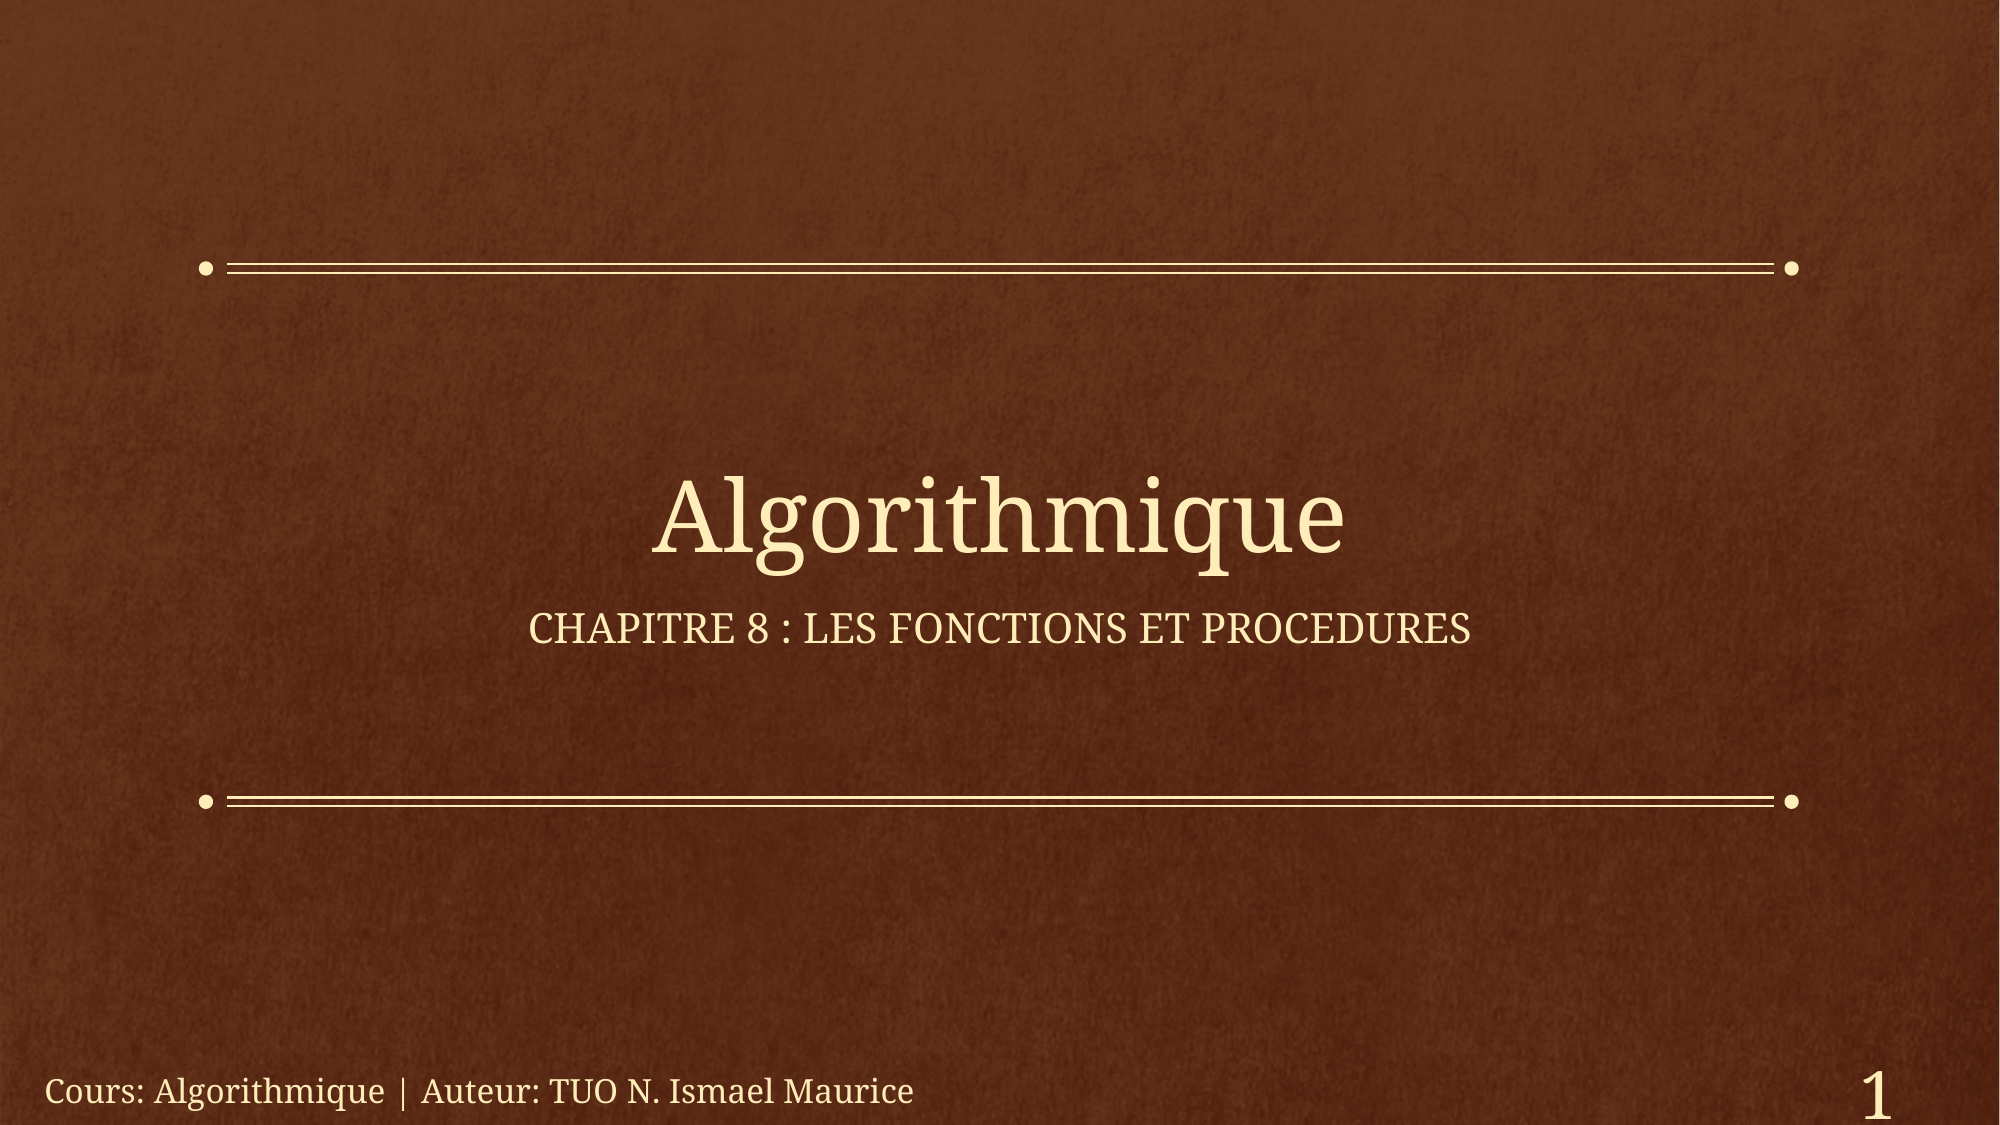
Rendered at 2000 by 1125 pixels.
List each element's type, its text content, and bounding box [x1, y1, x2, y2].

title Algorithmique [226, 315, 1775, 583]
subtitle Chapitre 8 : Les Fonctions ET PROCEDURES [226, 599, 1774, 707]
text_box Cours: Algorithmique | Auteur: TUO N. Ismael Maurice [29, 1062, 1246, 1113]
text_box [1844, 1045, 2000, 1125]
